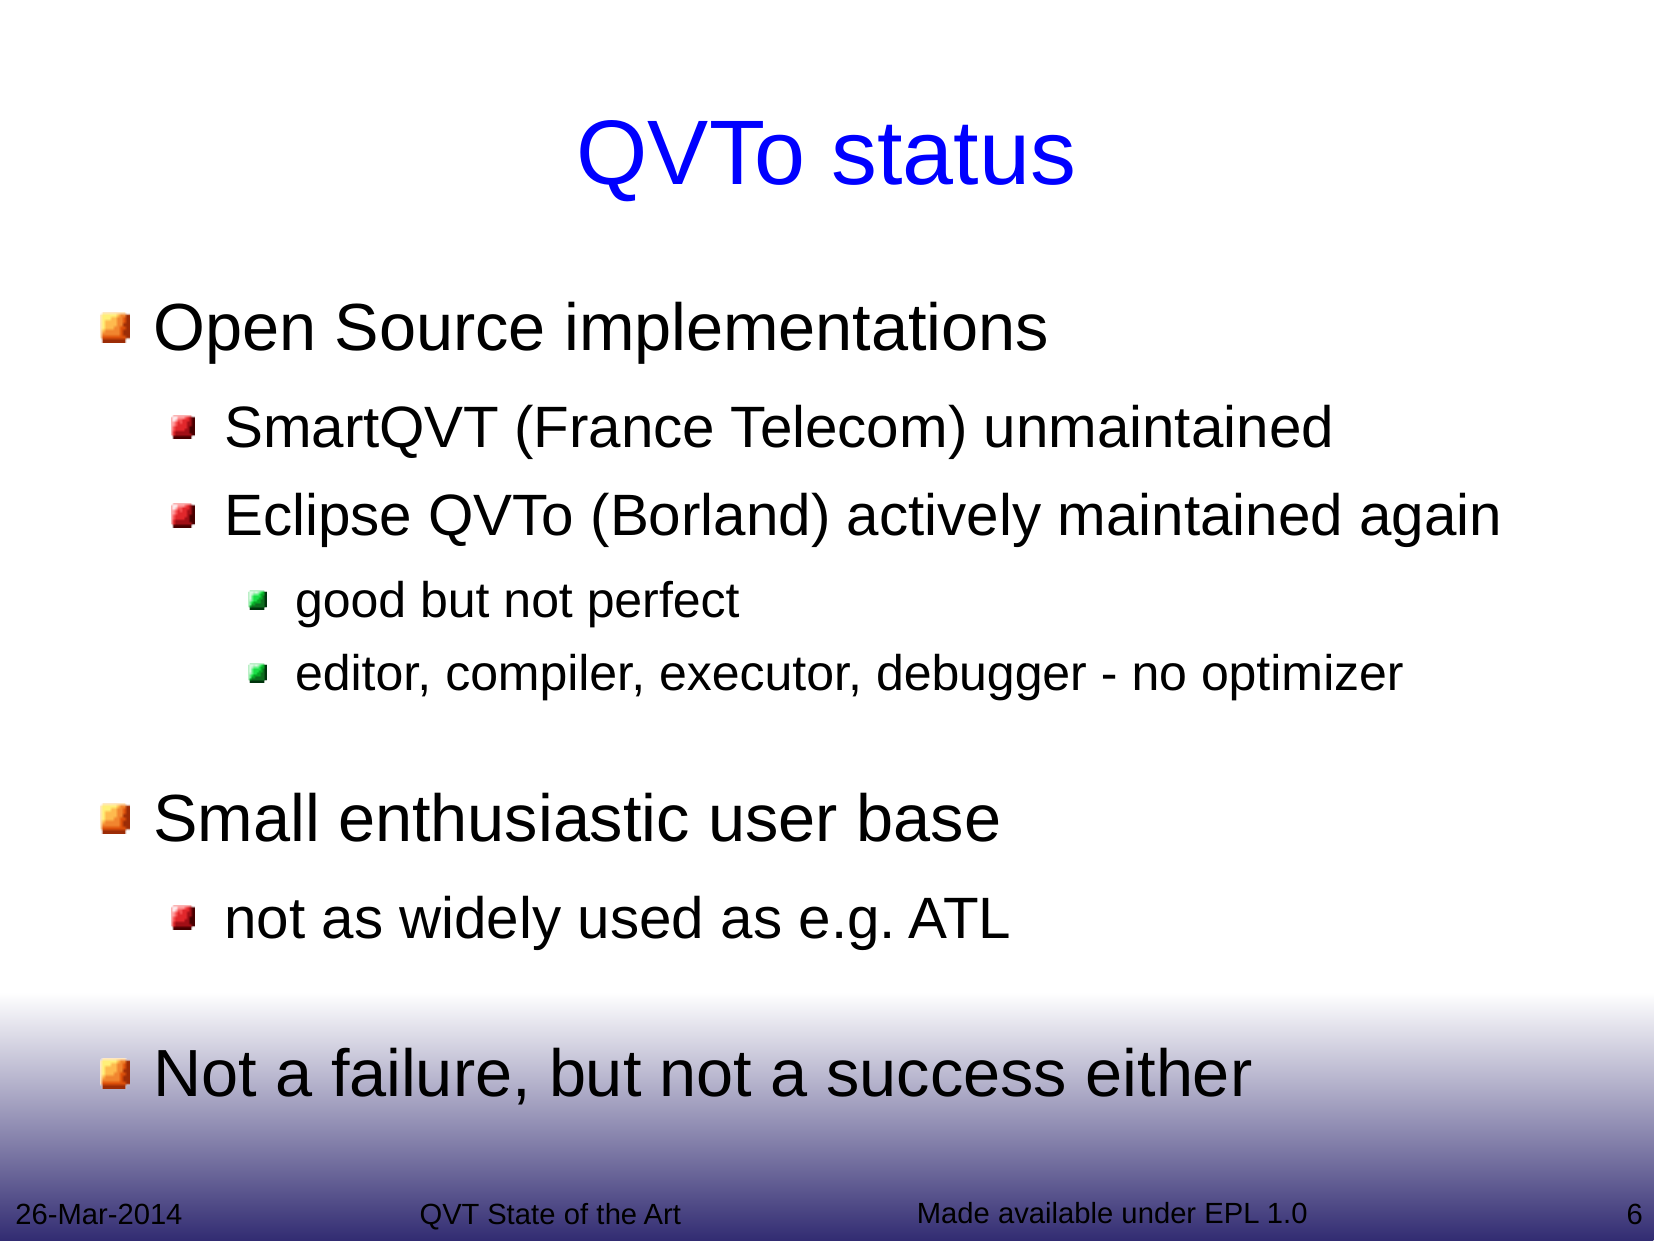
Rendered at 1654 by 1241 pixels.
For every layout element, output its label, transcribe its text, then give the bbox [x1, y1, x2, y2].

title QVTo status [82, 49, 1571, 257]
list Open Source implementations SmartQVT (France Telecom) unmaintained Eclipse QVTo (Borland) actively maintained again good but not perfect editor, compiler, executor, debugger - no optimizer Small enthusiastic user base not as widely used as e.g. ATL Not a failure, but not a success either [82, 290, 1571, 1110]
